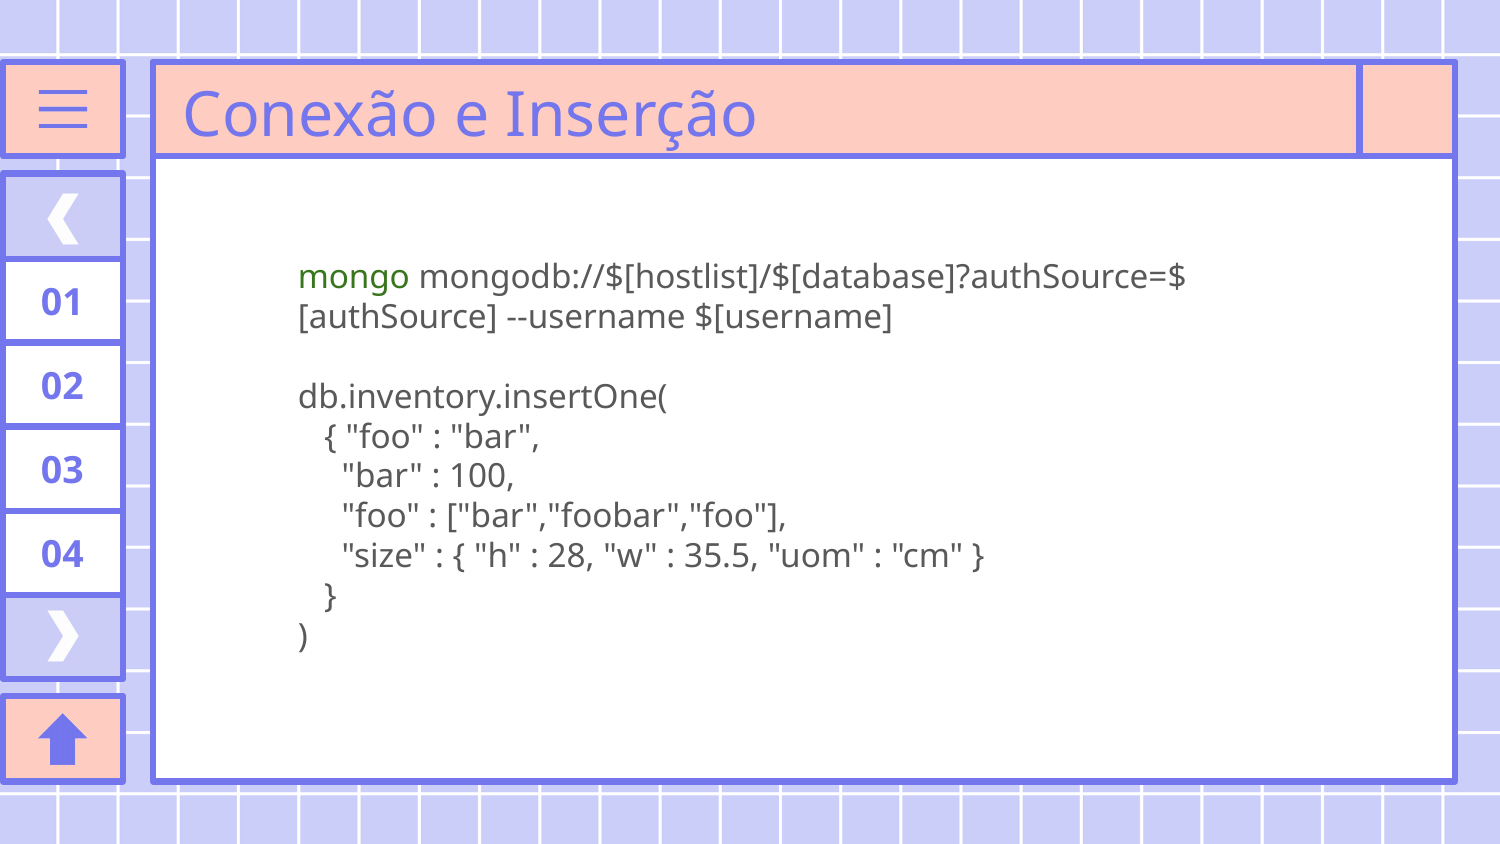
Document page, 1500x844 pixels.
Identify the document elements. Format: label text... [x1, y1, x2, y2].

title Conexão e Inserção [182, 64, 1318, 159]
picture [38, 610, 88, 662]
subtitle mongo mongodb://$[hostlist]/$[database]?authSource=$[authSource] --username $[username] db.inventory.insertOne( { "foo" : "bar", "bar" : 100, "foo" : ["bar","foobar","foo"], "size" : { "h" : 28, "w" : 35.5, "uom" : "cm" } } ) [297, 261, 1308, 689]
picture [38, 90, 88, 128]
text_box 03 [20, 449, 104, 487]
text_box 04 [20, 533, 104, 572]
picture [0, 0, 1500, 844]
text_box 01 [20, 281, 104, 319]
picture [37, 713, 87, 765]
picture [38, 193, 88, 245]
text_box 02 [20, 365, 104, 403]
